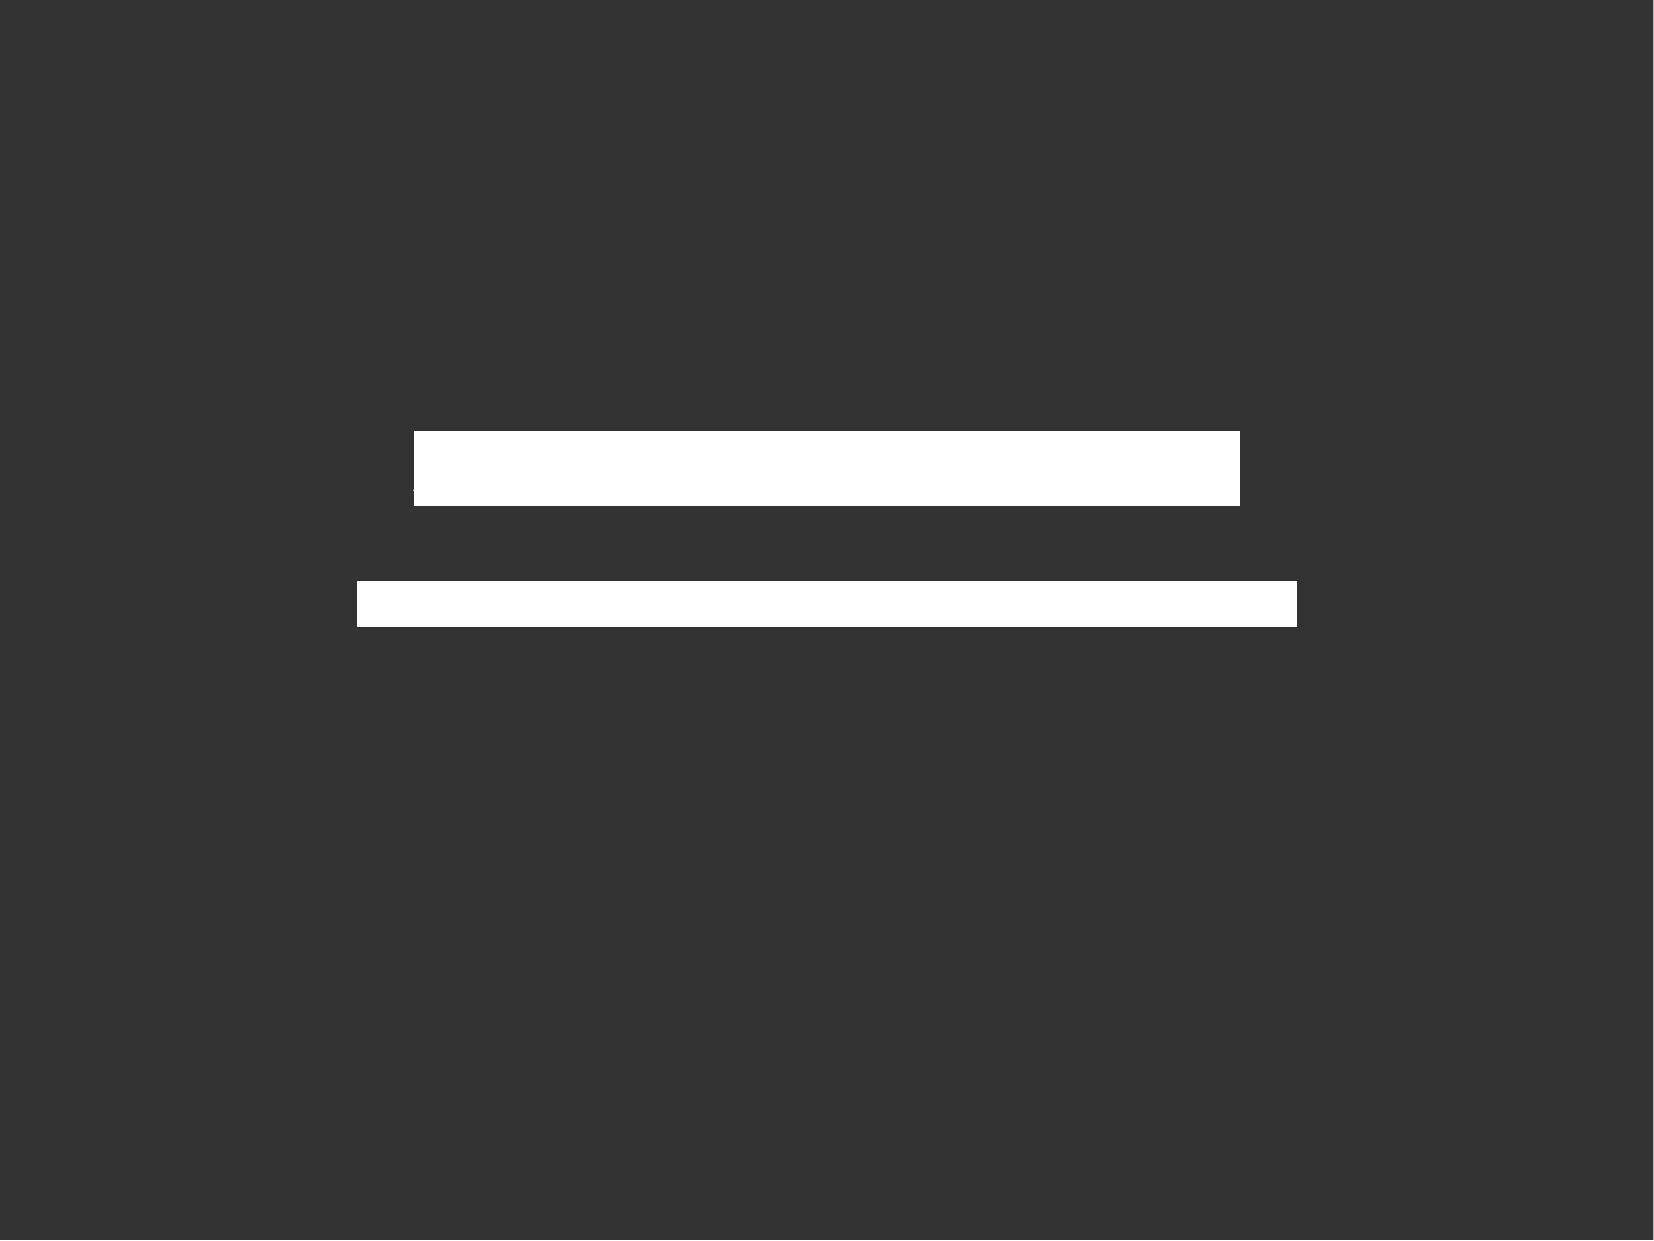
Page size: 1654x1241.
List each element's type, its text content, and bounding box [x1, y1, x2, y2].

subtitle Analysis of local care needs Jan van der Laan, Dick Windmeijer and Alex Priem [82, 49, 1571, 1010]
